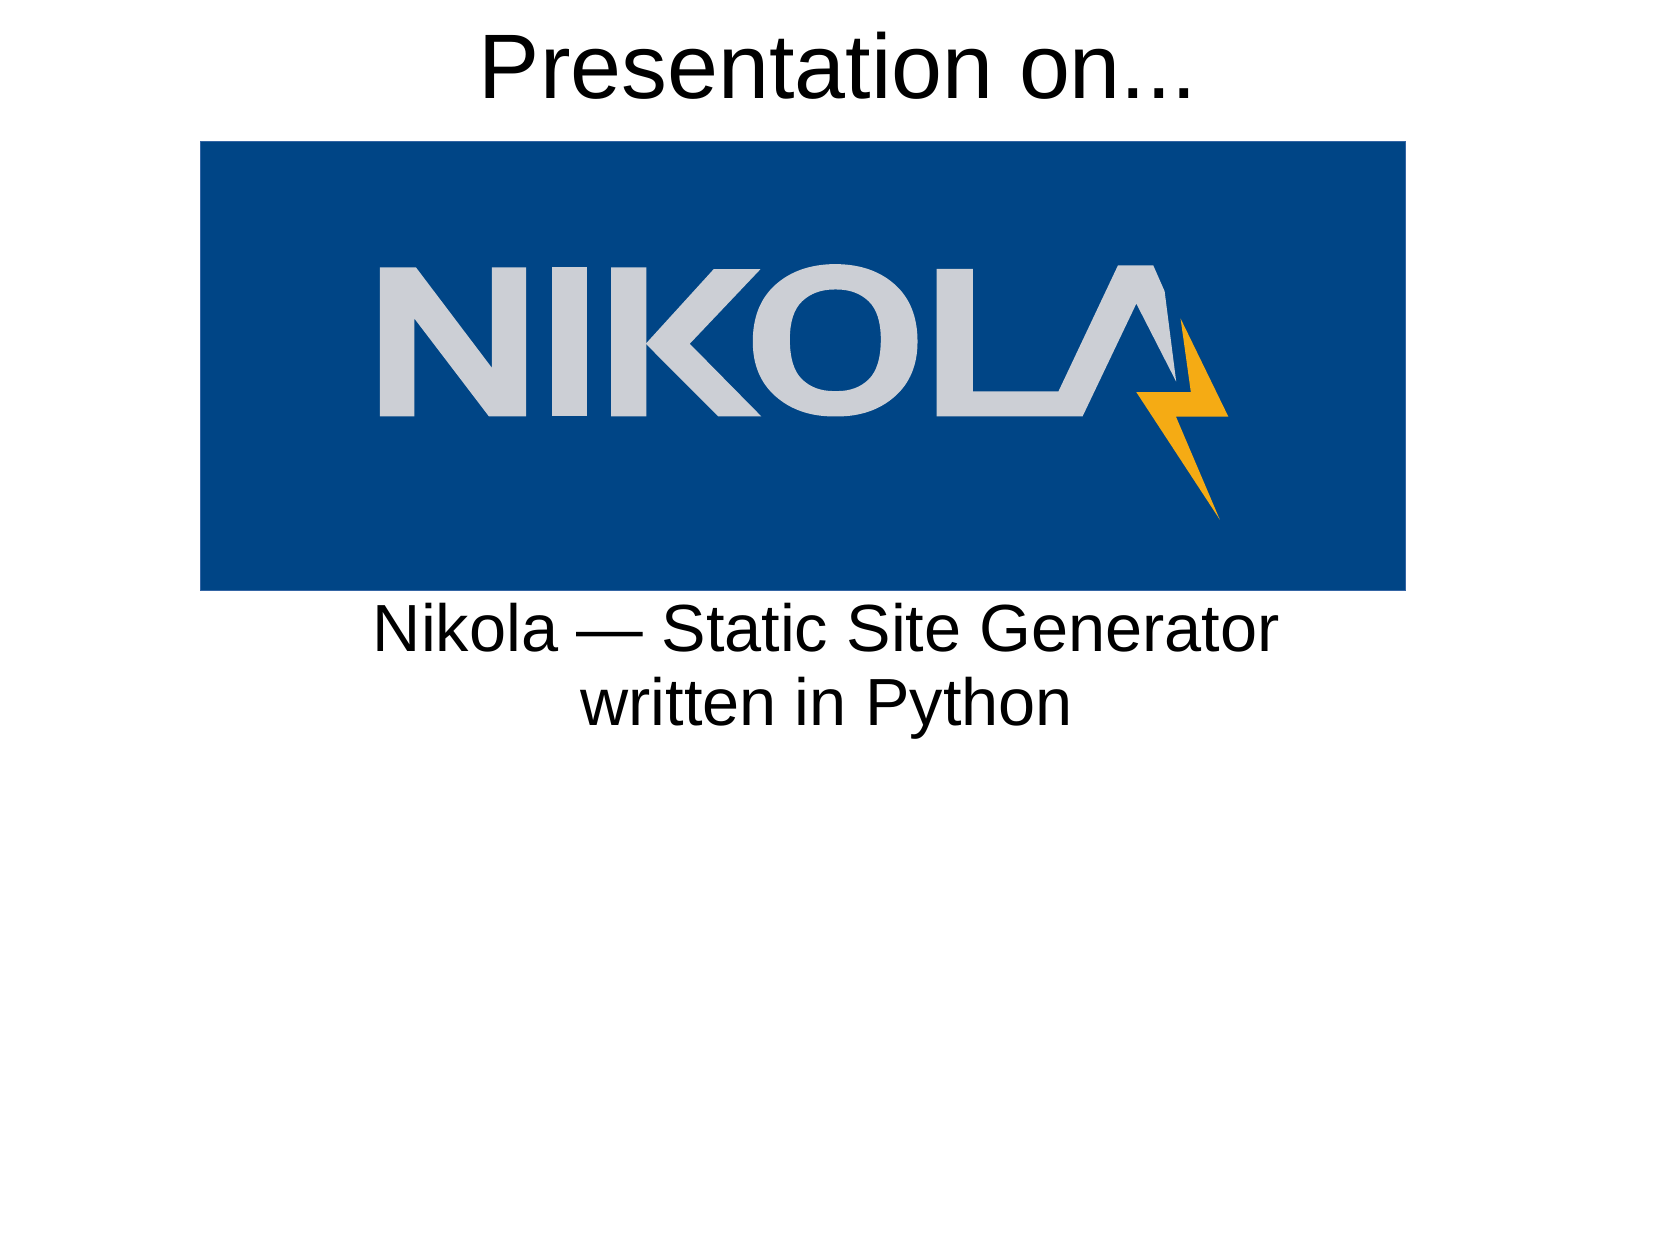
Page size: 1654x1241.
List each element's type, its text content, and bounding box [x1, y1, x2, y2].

text_box [200, 141, 1406, 590]
picture [379, 159, 1229, 520]
title Presentation on... [94, 15, 1583, 119]
subtitle Nikola — Static Site Generator written in Python [82, 590, 1571, 815]
